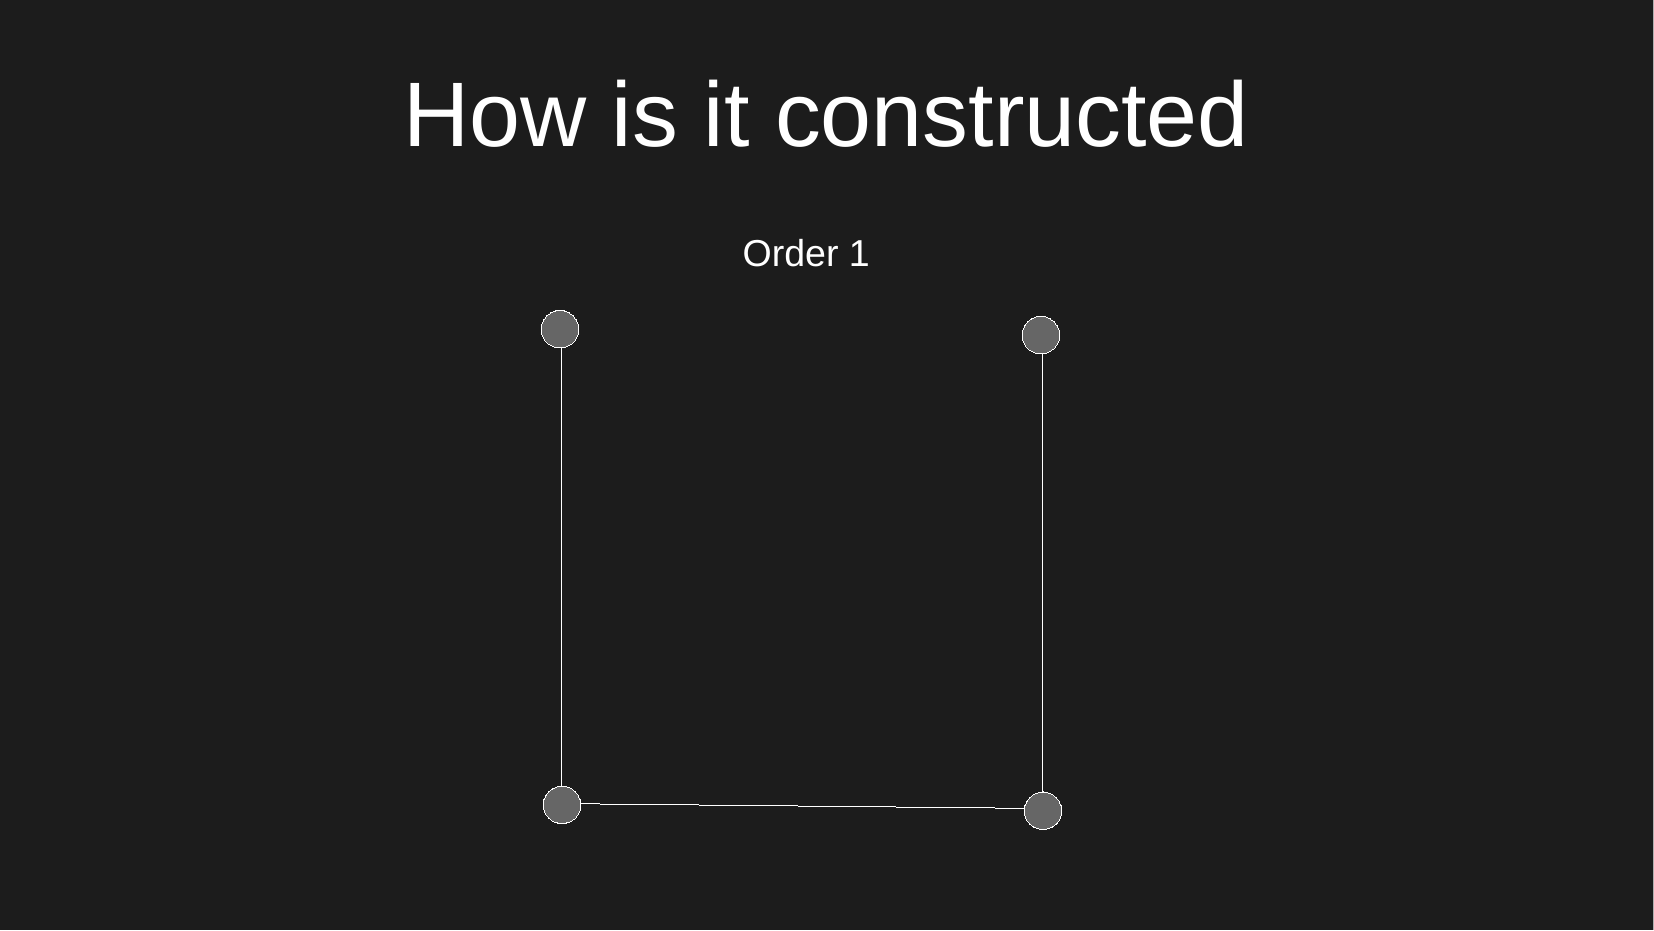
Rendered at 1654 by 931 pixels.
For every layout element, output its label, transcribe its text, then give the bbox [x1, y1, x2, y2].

text_box [543, 786, 581, 824]
title How is it constructed [82, 37, 1571, 193]
text_box [541, 310, 579, 348]
text_box Order 1 [712, 225, 901, 282]
text_box [1022, 316, 1060, 354]
text_box [1024, 791, 1062, 830]
